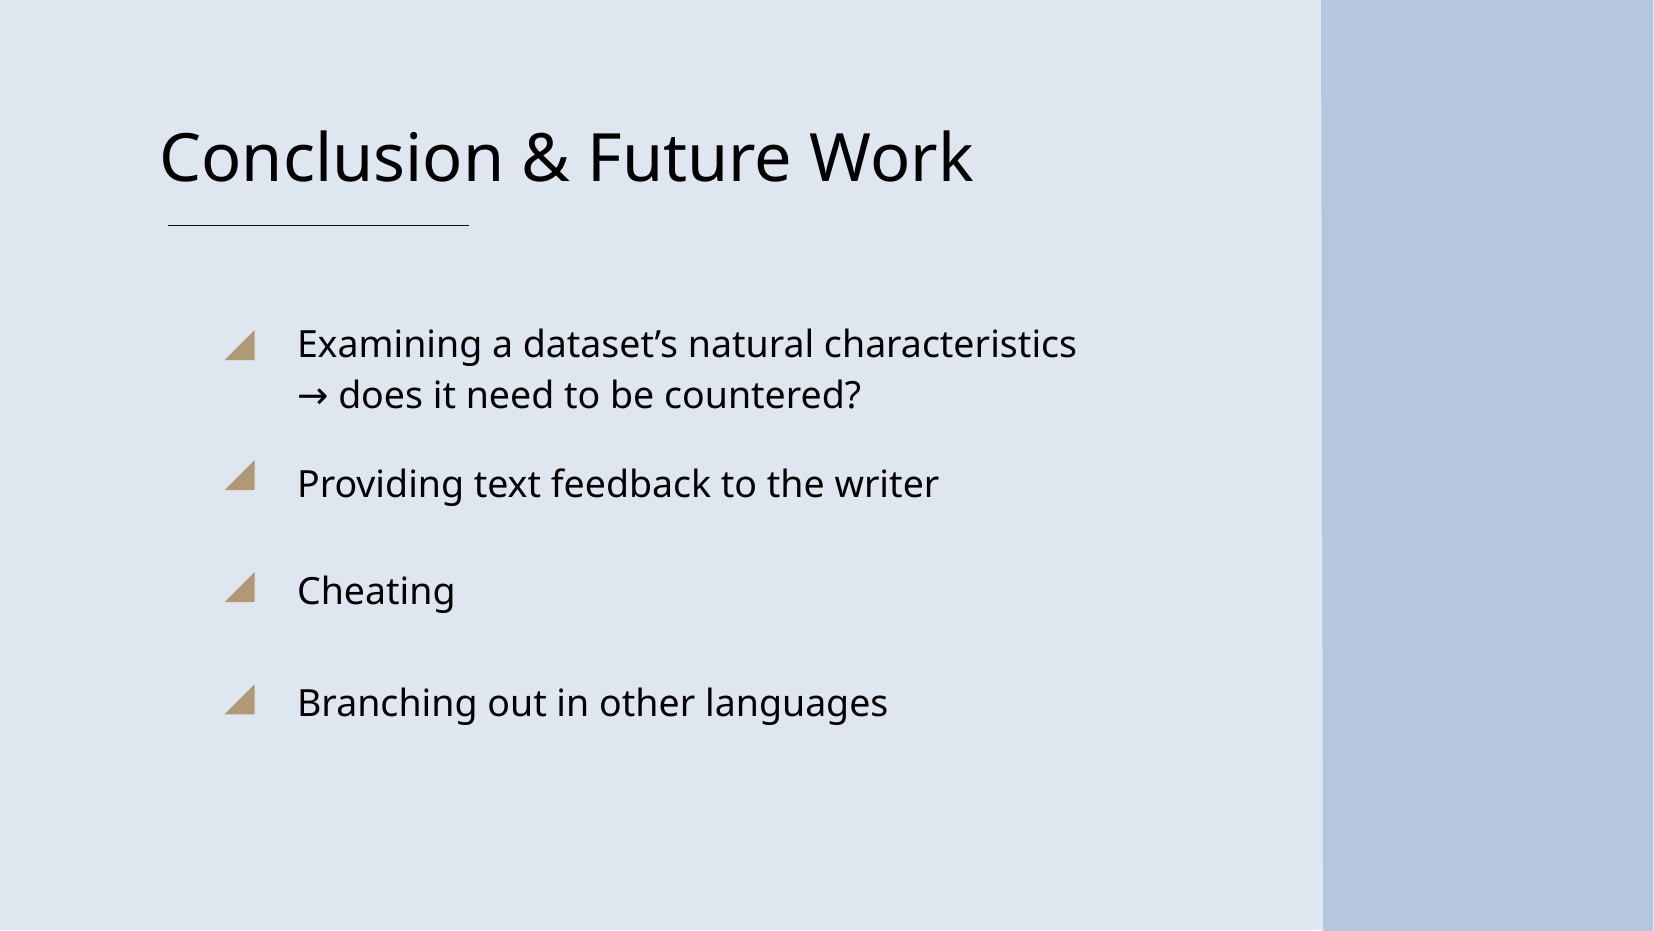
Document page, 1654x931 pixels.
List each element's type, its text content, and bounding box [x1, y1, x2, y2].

text_box [224, 459, 255, 491]
text_box [1321, 0, 1654, 931]
list Cheating [297, 564, 1090, 627]
list Examining a dataset’s natural characteristics → does it need to be countered? [297, 318, 1090, 456]
text_box [224, 572, 255, 603]
list Branching out in other languages [297, 676, 1090, 815]
text_box [224, 684, 255, 715]
list Providing text feedback to the writer [297, 458, 1090, 531]
title Conclusion & Future Work [159, 113, 1648, 198]
text_box [224, 330, 255, 361]
